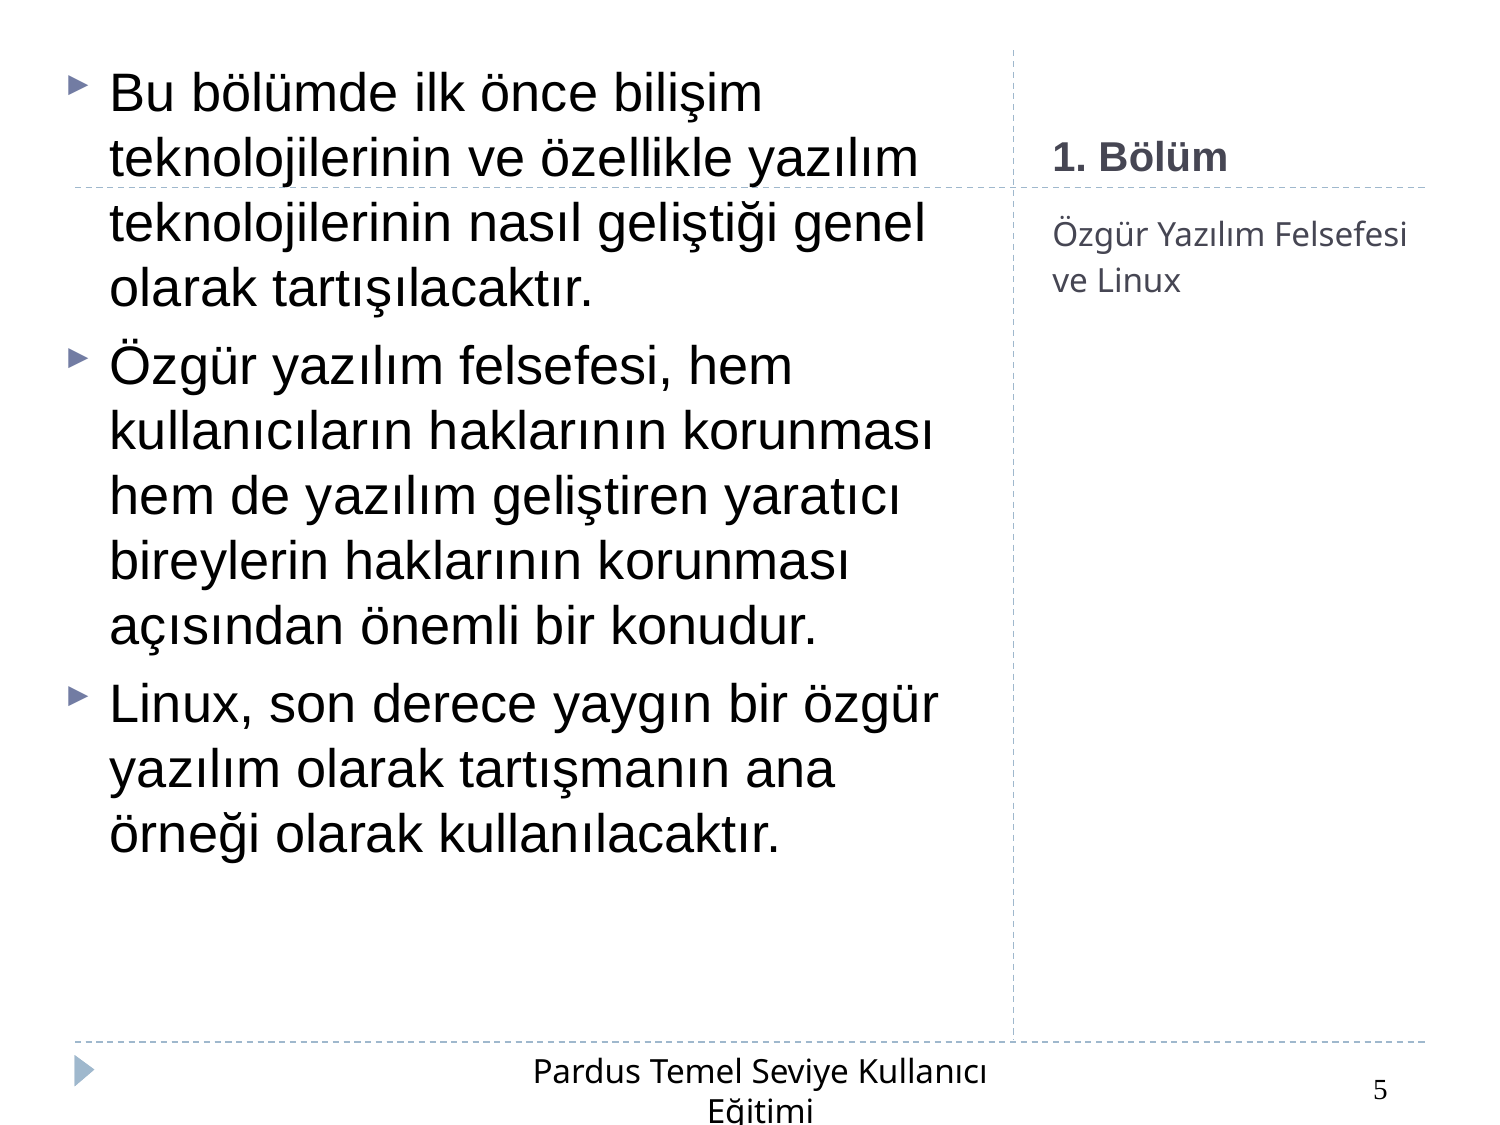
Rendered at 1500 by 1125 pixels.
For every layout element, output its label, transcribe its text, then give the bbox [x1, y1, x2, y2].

list Bu bölümde ilk önce bilişim teknolojilerinin ve özellikle yazılım teknolojilerinin nasıl geliştiği genel olarak tartışılacaktır. Özgür yazılım felsefesi, hem kullanıcıların haklarının korunması hem de yazılım geliştiren yaratıcı bireylerin haklarının korunması açısından önemli bir konudur. Linux, son derece yaygın bir özgür yazılım olarak tartışmanın ana örneği olarak kullanılacaktır. [50, 50, 988, 988]
list Özgür Yazılım Felsefesi ve Linux [1037, 200, 1450, 995]
title 1. Bölüm [1037, 50, 1450, 188]
